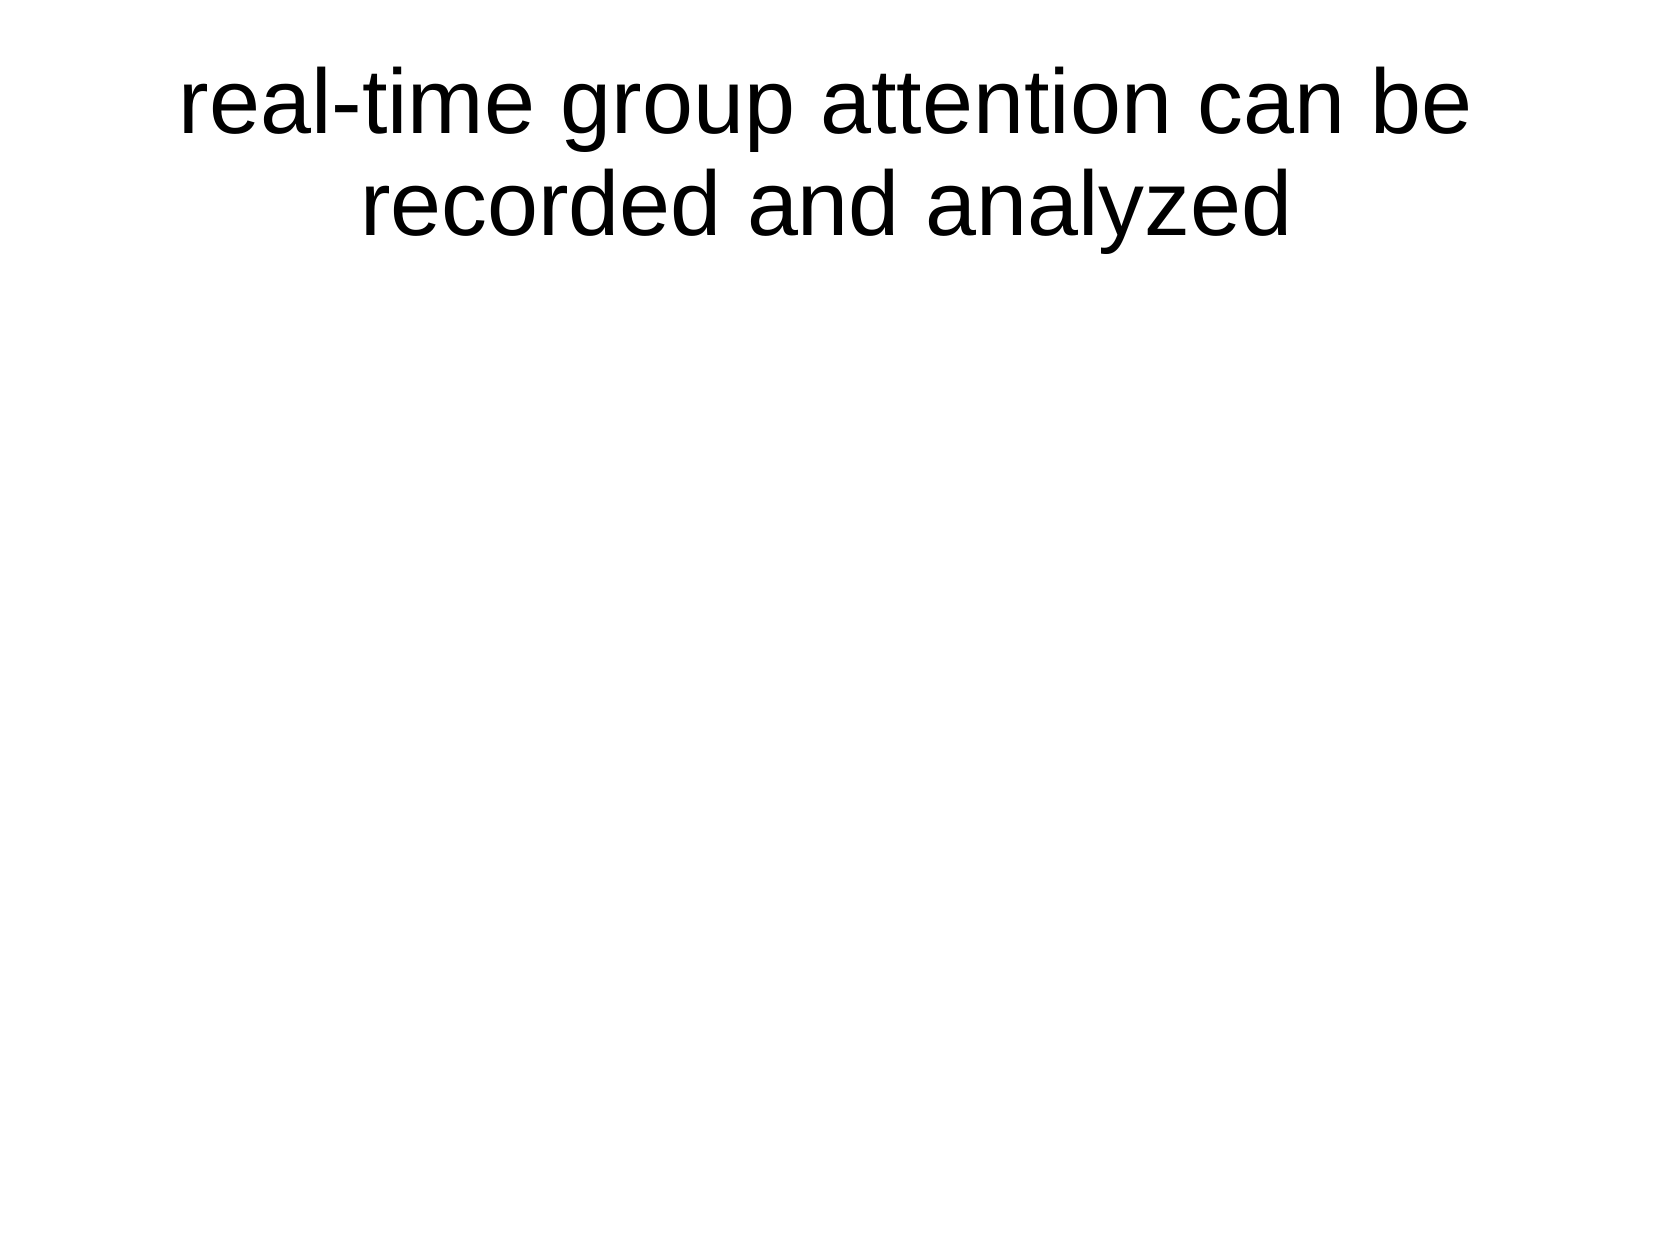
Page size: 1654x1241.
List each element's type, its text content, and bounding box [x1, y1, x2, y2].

title real-time group attention can be recorded and analyzed [82, 49, 1571, 257]
